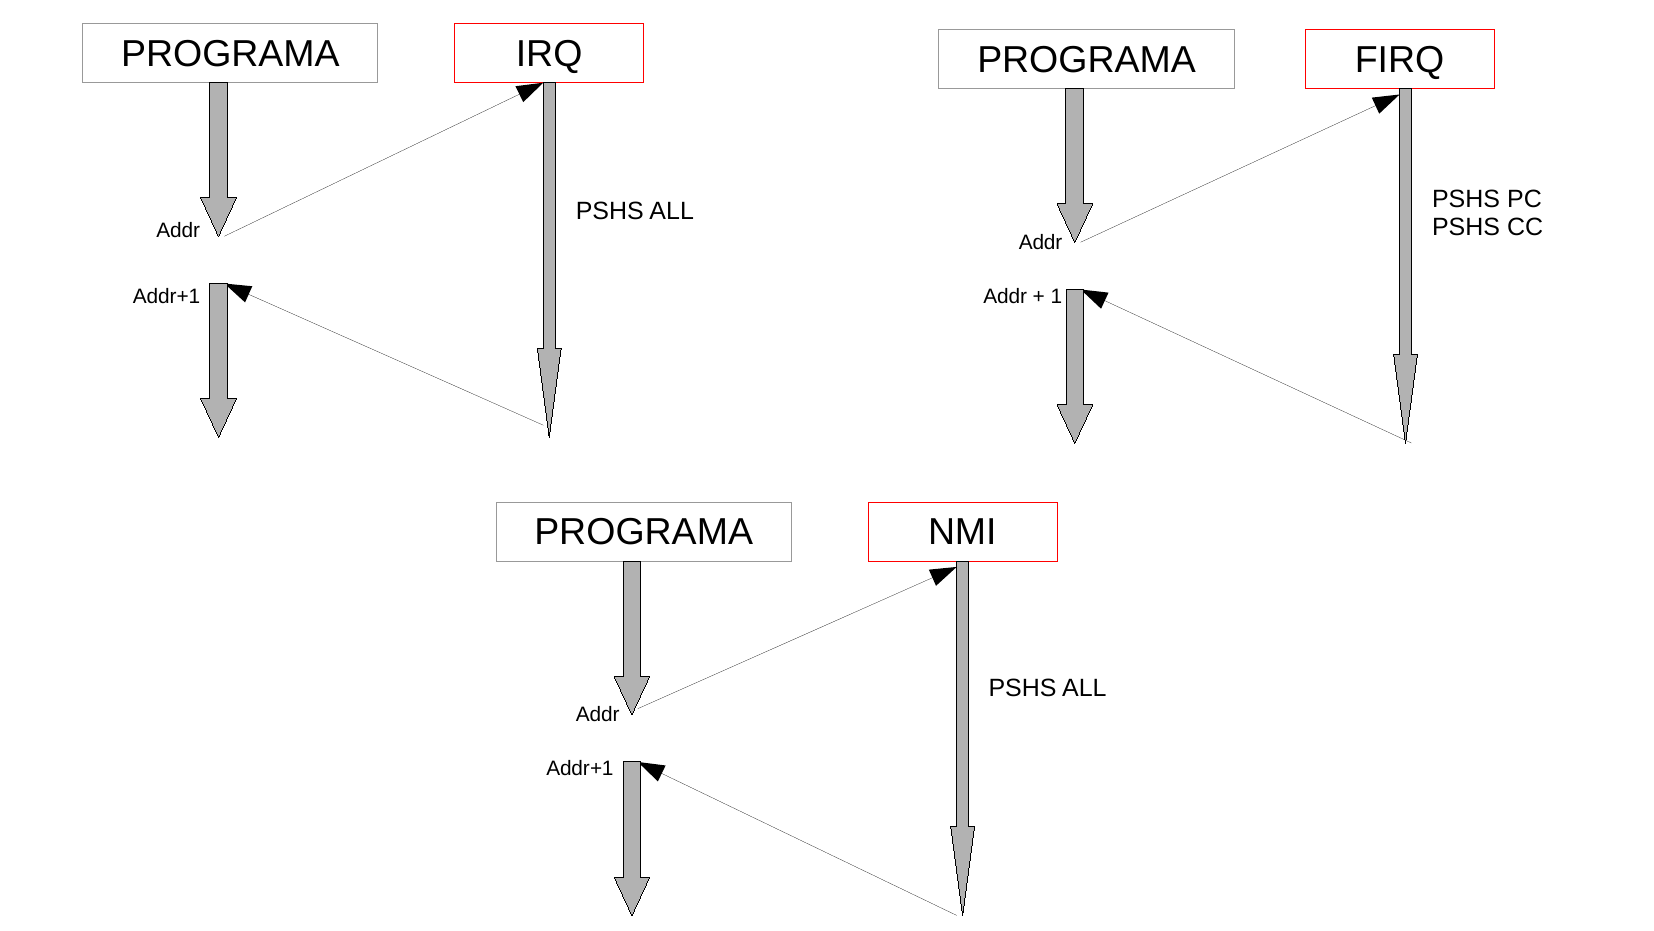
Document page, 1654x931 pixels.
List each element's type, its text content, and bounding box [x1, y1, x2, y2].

text_box [614, 561, 650, 695]
text_box Addr+1 [118, 277, 260, 316]
text_box Addr [141, 211, 284, 250]
text_box PSHS ALL [561, 189, 710, 233]
text_box NMI [868, 502, 1058, 562]
text_box [200, 316, 237, 438]
text_box PROGRAMA [496, 502, 792, 562]
text_box [1393, 88, 1418, 440]
text_box IRQ [454, 23, 644, 83]
text_box [1057, 88, 1093, 222]
text_box PSHS ALL [973, 665, 1123, 709]
text_box Addr [1003, 222, 1146, 262]
text_box PROGRAMA [938, 29, 1235, 89]
text_box PROGRAMA [82, 23, 378, 83]
text_box Addr+1 [531, 749, 638, 788]
text_box [200, 82, 237, 211]
text_box [614, 761, 650, 916]
text_box Addr [561, 695, 644, 734]
text_box PSHS PC PSHS CC [1417, 177, 1559, 248]
text_box [537, 82, 562, 438]
text_box Addr + 1 [968, 277, 1111, 316]
text_box [1057, 316, 1093, 444]
text_box FIRQ [1305, 29, 1495, 89]
text_box [950, 561, 975, 916]
